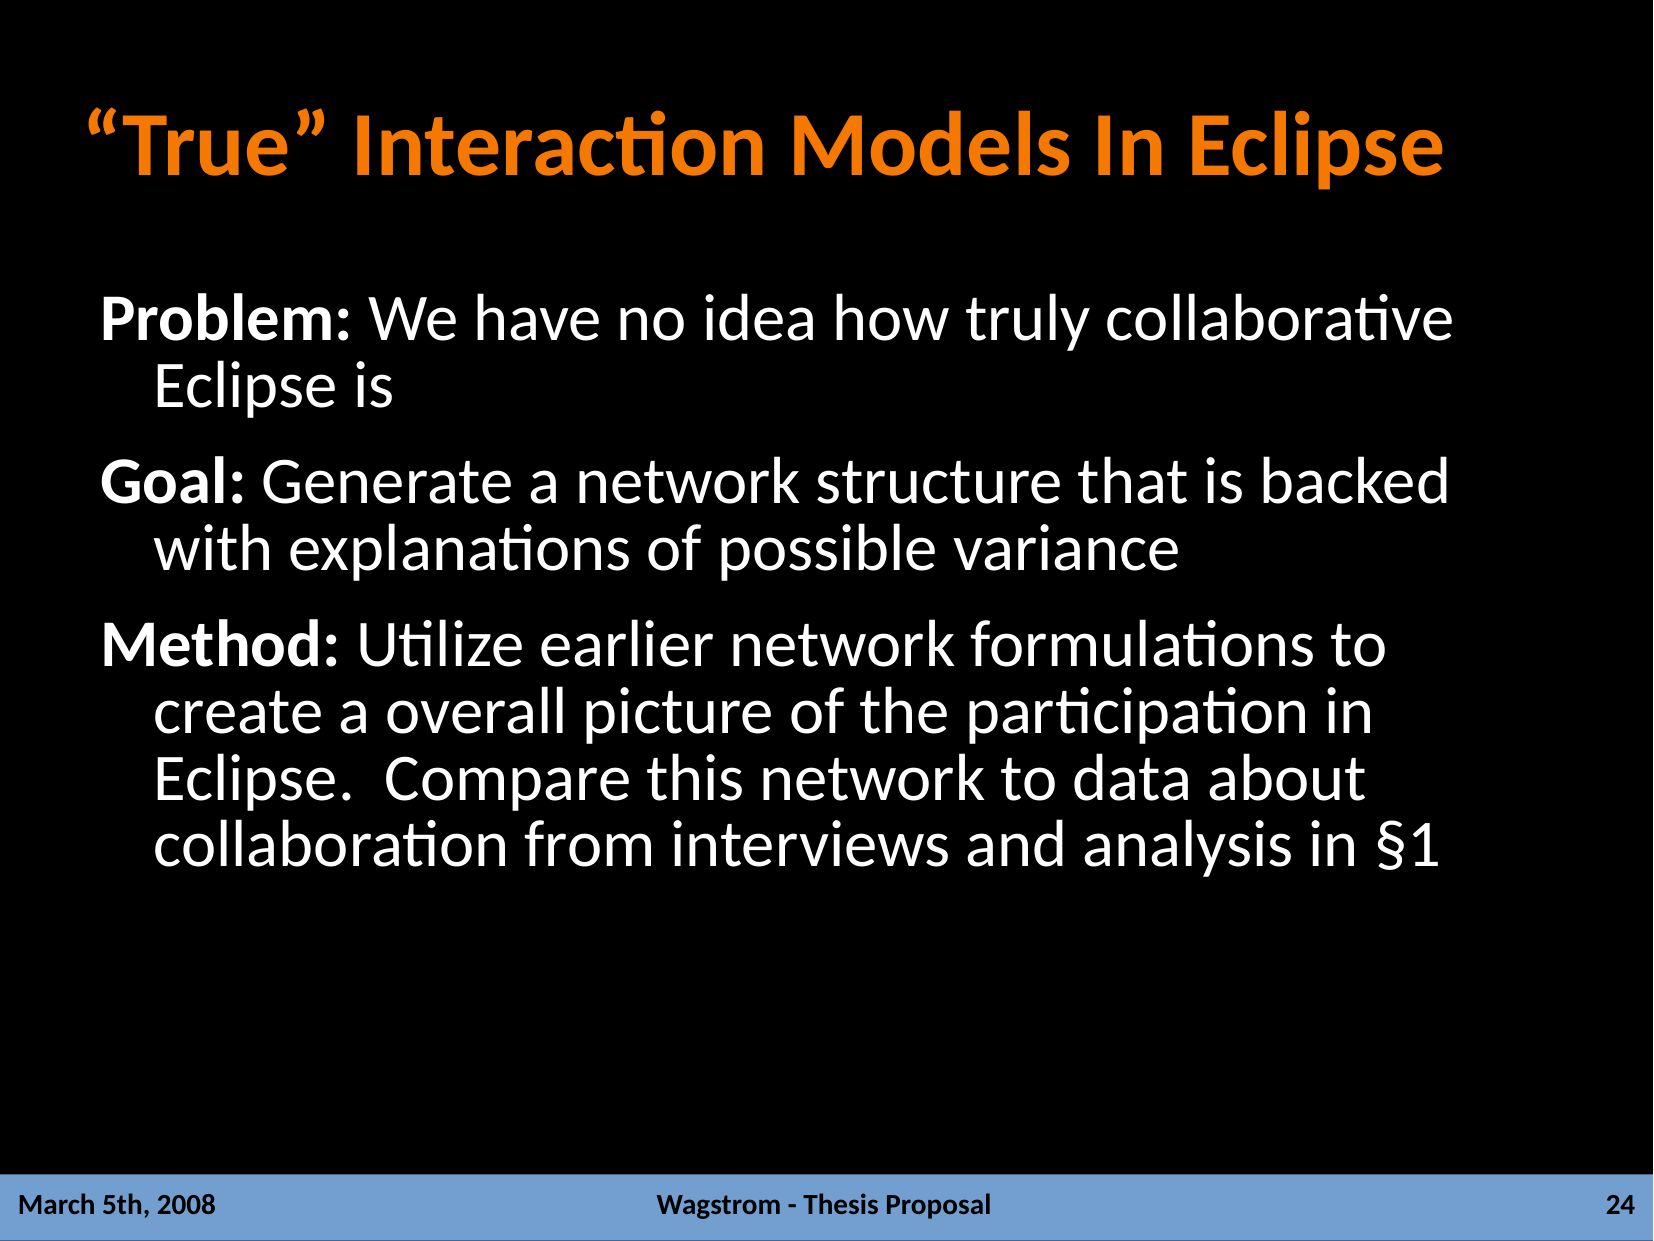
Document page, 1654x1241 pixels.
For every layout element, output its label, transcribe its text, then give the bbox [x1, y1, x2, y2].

list Problem: We have no idea how truly collaborative Eclipse is Goal: Generate a network structure that is backed with explanations of possible variance Method: Utilize earlier network formulations to create a overall picture of the participation in Eclipse. Compare this network to data about collaboration from interviews and analysis in §1 [82, 290, 1571, 1095]
title “True” Interaction Models In Eclipse [82, 56, 1571, 250]
